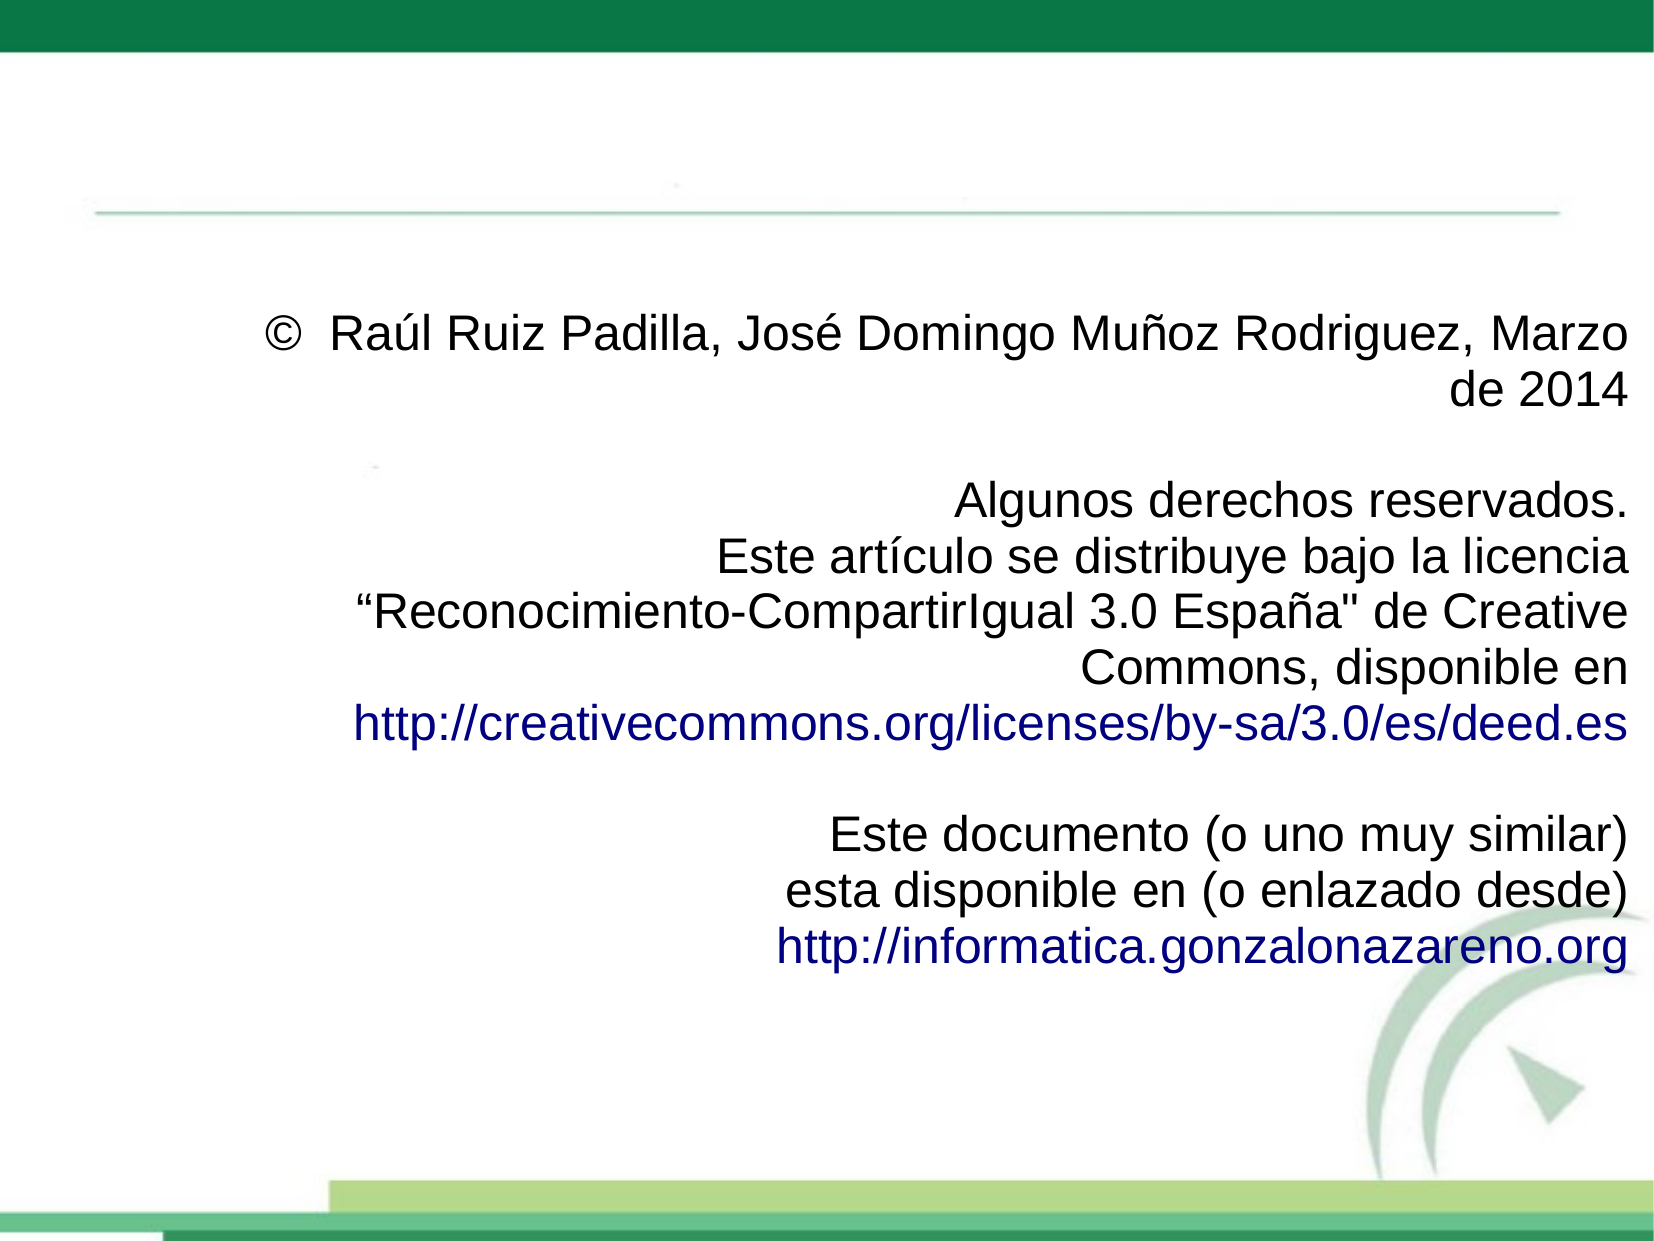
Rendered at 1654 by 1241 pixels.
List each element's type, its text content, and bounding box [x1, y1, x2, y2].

title [88, 58, 1577, 266]
picture [0, 0, 1654, 1241]
text_box © Raúl Ruiz Padilla, José Domingo Muñoz Rodriguez, Marzo de 2014 Algunos derechos reservados. Este artículo se distribuye bajo la licencia “Reconocimiento-CompartirIgual 3.0 España" de Creative Commons, disponible en http://creativecommons.org/licenses/by-sa/3.0/es/deed.es Este documento (o uno muy similar) esta disponible en (o enlazado desde) http://informatica.gonzalonazareno.org [227, 235, 1645, 1156]
